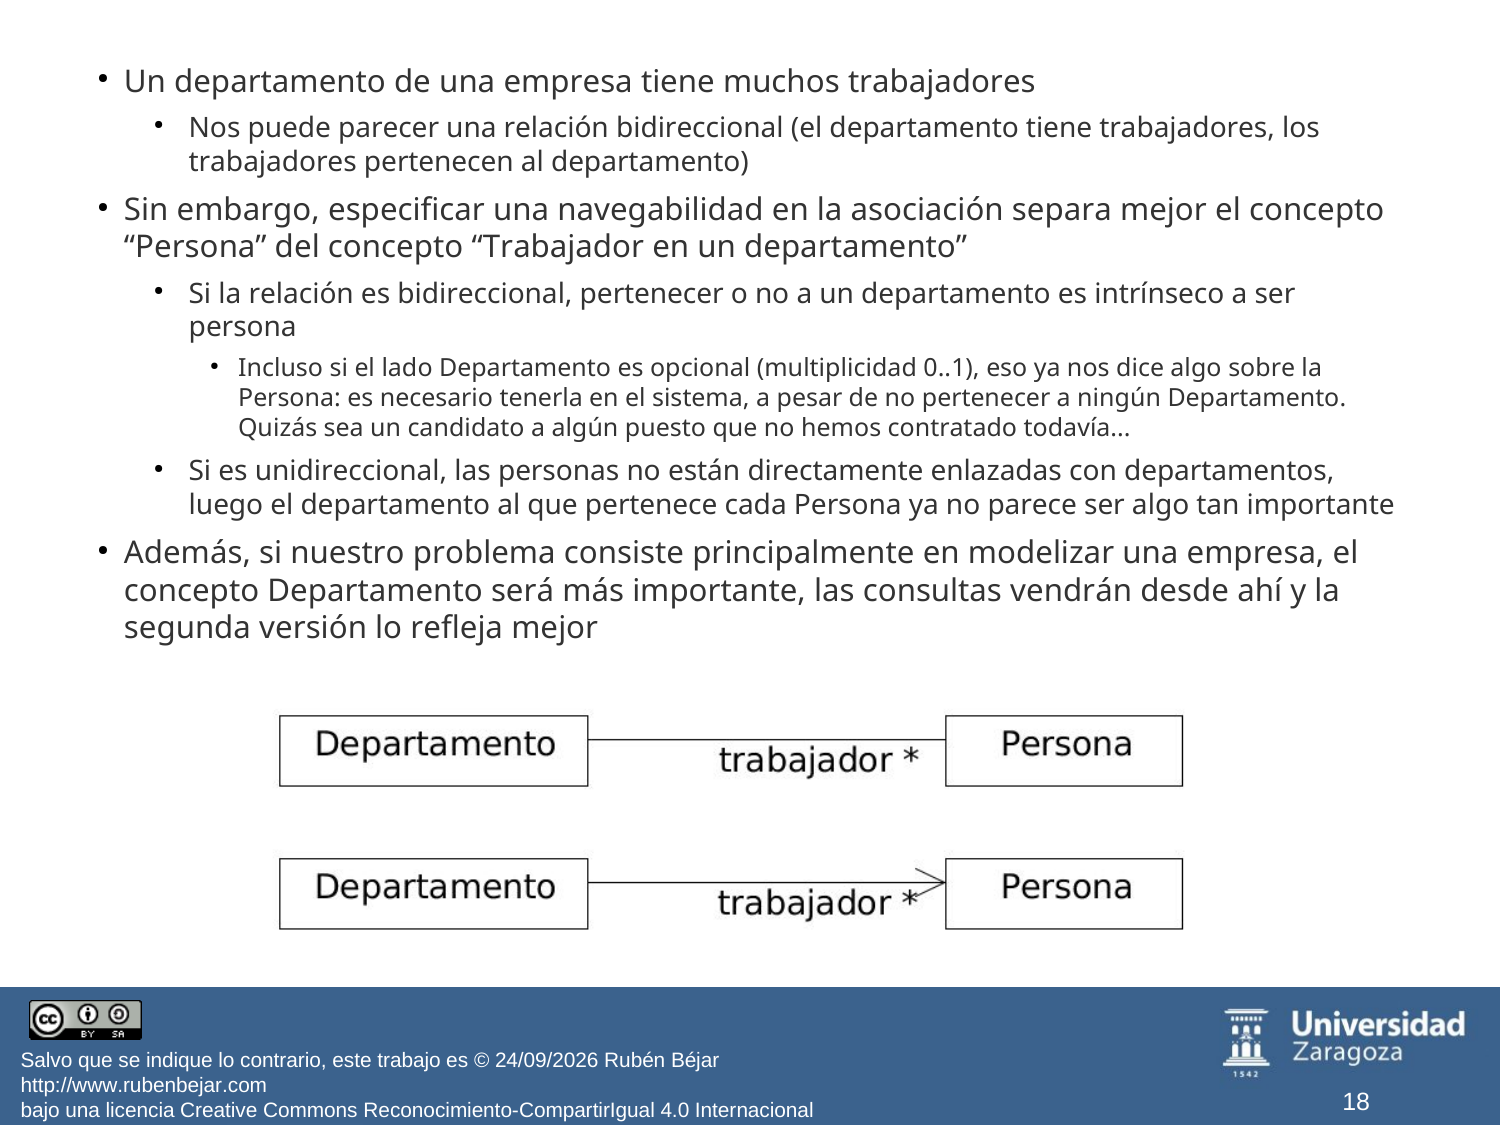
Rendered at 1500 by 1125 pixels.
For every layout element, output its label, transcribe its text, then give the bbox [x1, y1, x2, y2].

picture [0, 987, 1500, 1125]
list Un departamento de una empresa tiene muchos trabajadores Nos puede parecer una relación bidireccional (el departamento tiene trabajadores, los trabajadores pertenecen al departamento) Sin embargo, especificar una navegabilidad en la asociación separa mejor el concepto “Persona” del concepto “Trabajador en un departamento” Si la relación es bidireccional, pertenecer o no a un departamento es intrínseco a ser persona Incluso si el lado Departamento es opcional (multiplicidad 0..1), eso ya nos dice algo sobre la Persona: es necesario tenerla en el sistema, a pesar de no pertenecer a ningún Departamento. Quizás sea un candidato a algún puesto que no hemos contratado todavía... Si es unidireccional, las personas no están directamente enlazadas con departamentos, luego el departamento al que pertenece cada Persona ya no parece ser algo tan importante Además, si nuestro problema consiste principalmente en modelizar una empresa, el concepto Departamento será más importante, las consultas vendrán desde ahí y la segunda versión lo refleja mejor [82, 53, 1418, 686]
picture [253, 679, 1202, 951]
